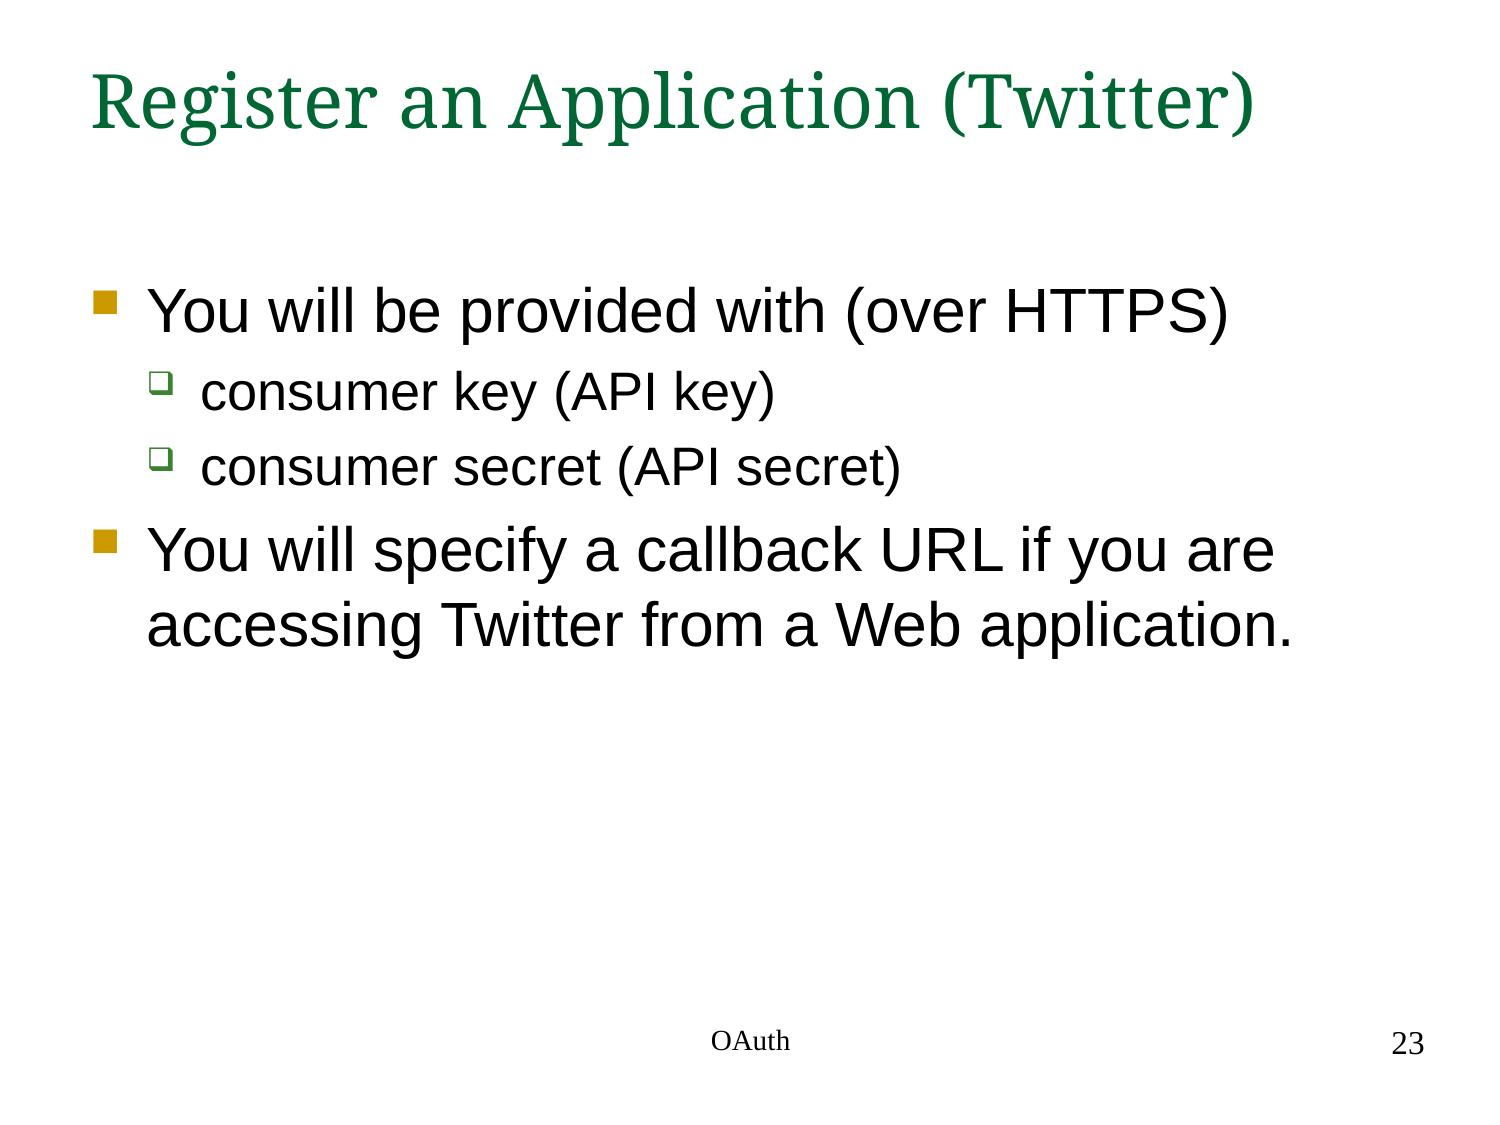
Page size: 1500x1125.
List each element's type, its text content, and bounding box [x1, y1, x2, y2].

title Register an Application (Twitter) [75, 45, 1425, 233]
list You will be provided with (over HTTPS) consumer key (API key) consumer secret (API secret) You will specify a callback URL if you are accessing Twitter from a Web application. [75, 262, 1425, 1006]
